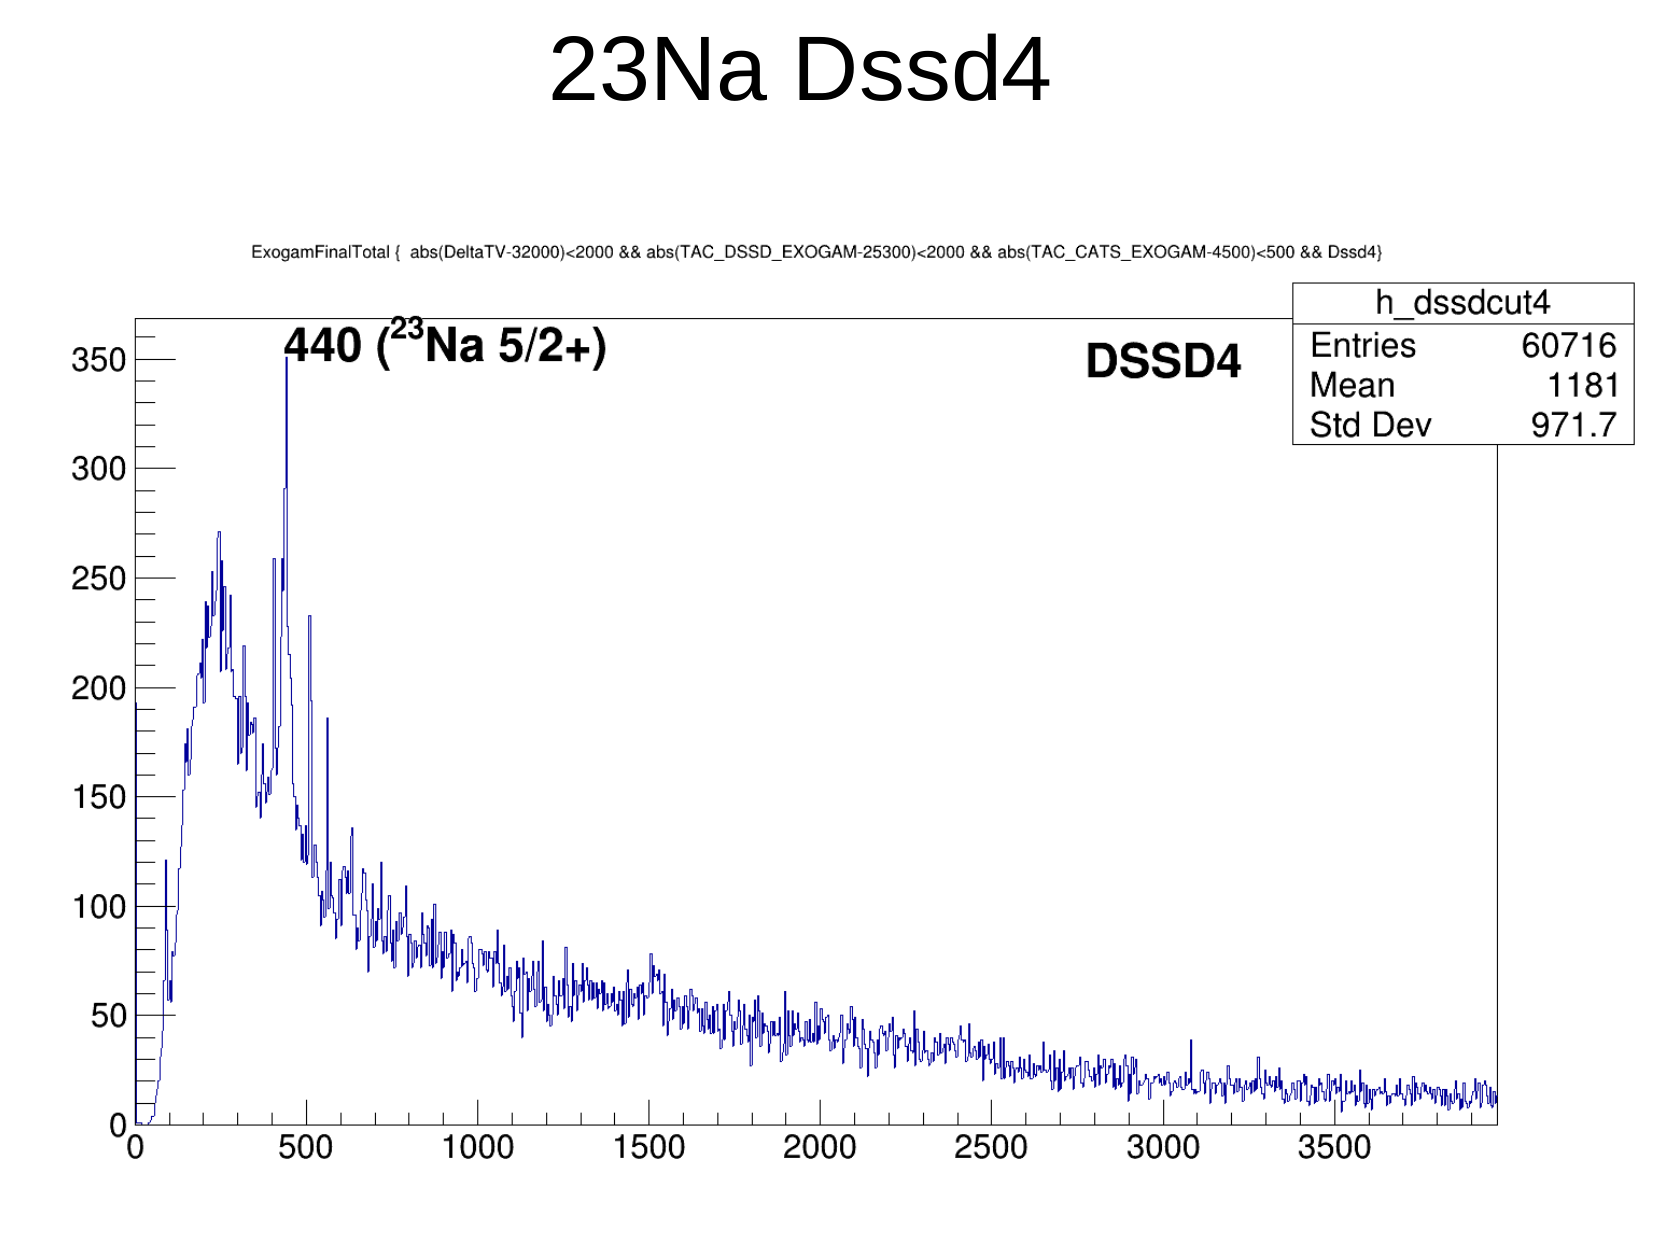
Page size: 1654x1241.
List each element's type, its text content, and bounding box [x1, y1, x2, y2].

title 23Na Dssd4 [56, 2, 1546, 136]
picture [11, 233, 1654, 1216]
